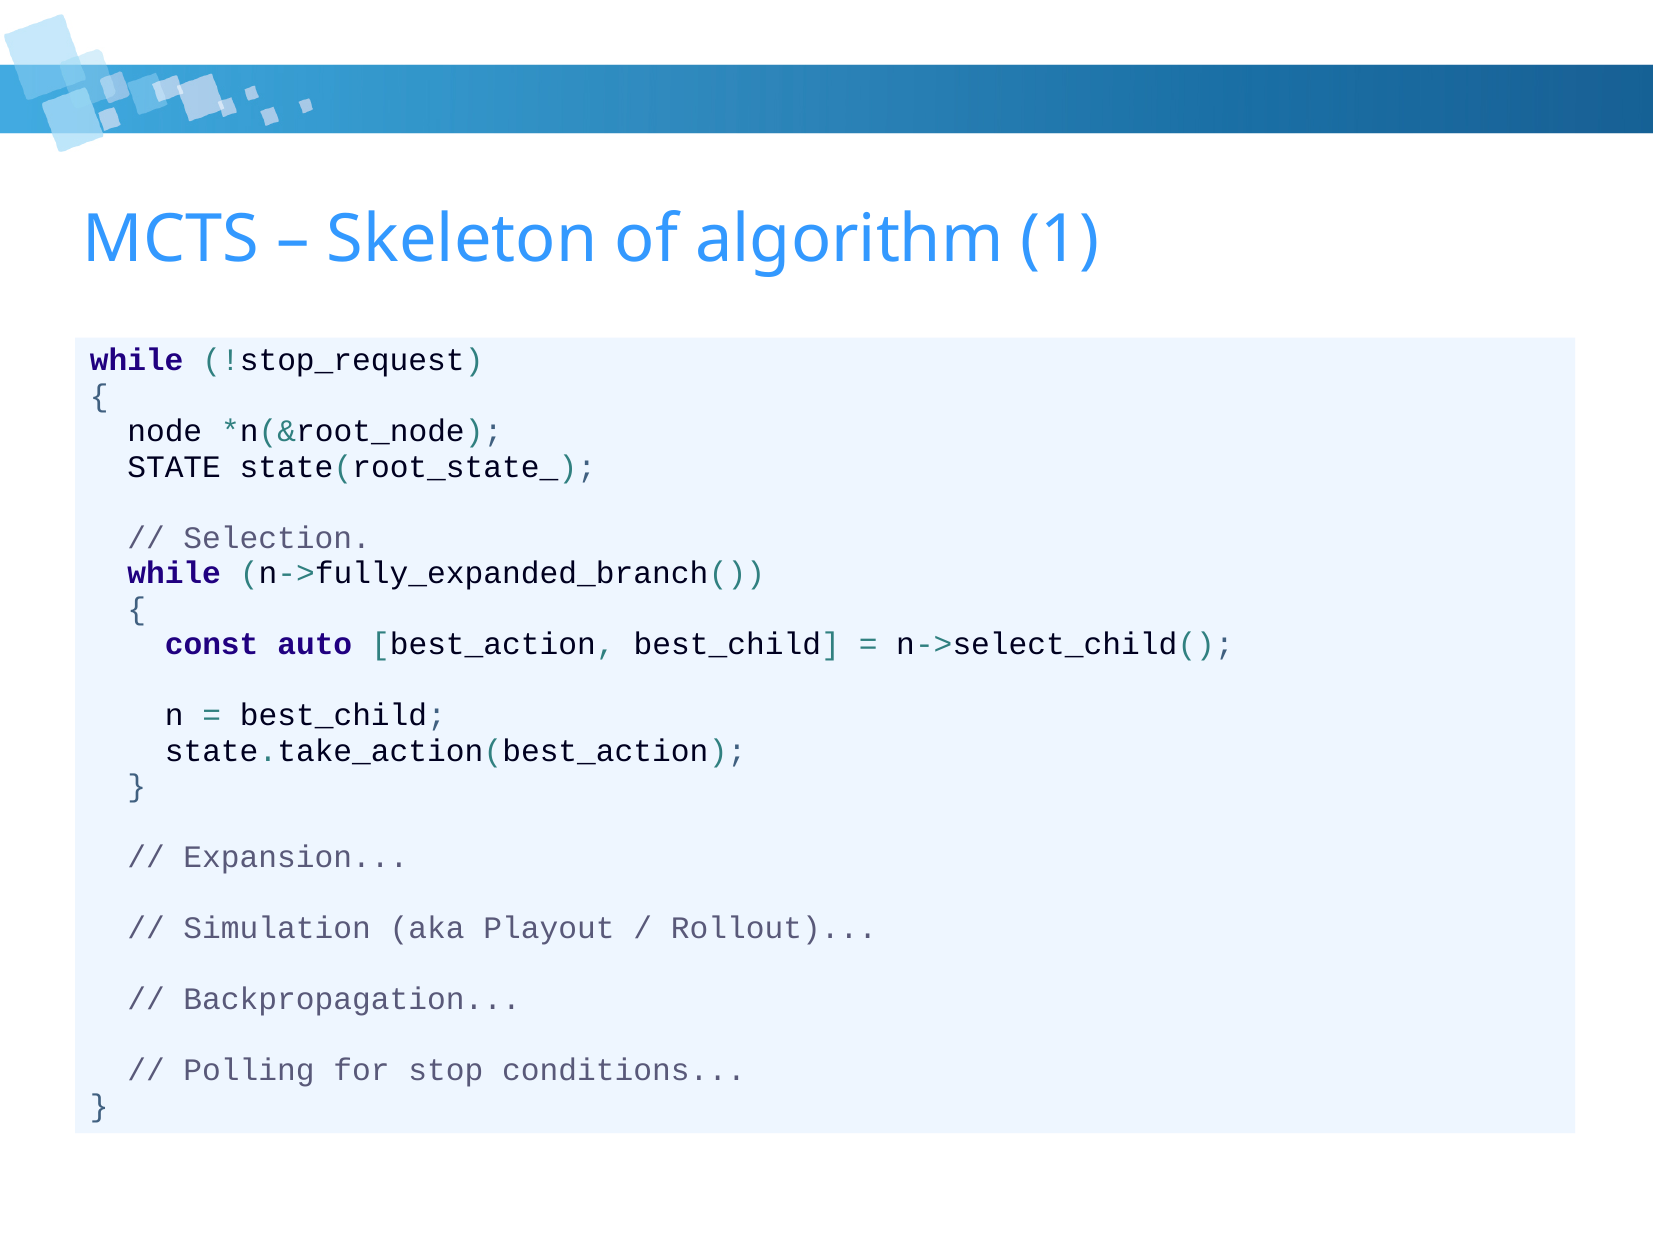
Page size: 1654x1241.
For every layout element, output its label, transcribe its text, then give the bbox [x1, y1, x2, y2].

title MCTS – Skeleton of algorithm (1) [82, 132, 1571, 337]
text_box while (!stop_request) { node *n(&root_node); STATE state(root_state_); // Selection. while (n->fully_expanded_branch()) { const auto [best_action, best_child] = n->select_child(); n = best_child; state.take_action(best_action); } // Expansion... // Simulation (aka Playout / Rollout)... // Backpropagation... // Polling for stop conditions... } [75, 337, 1576, 1134]
picture [0, 0, 1653, 1238]
